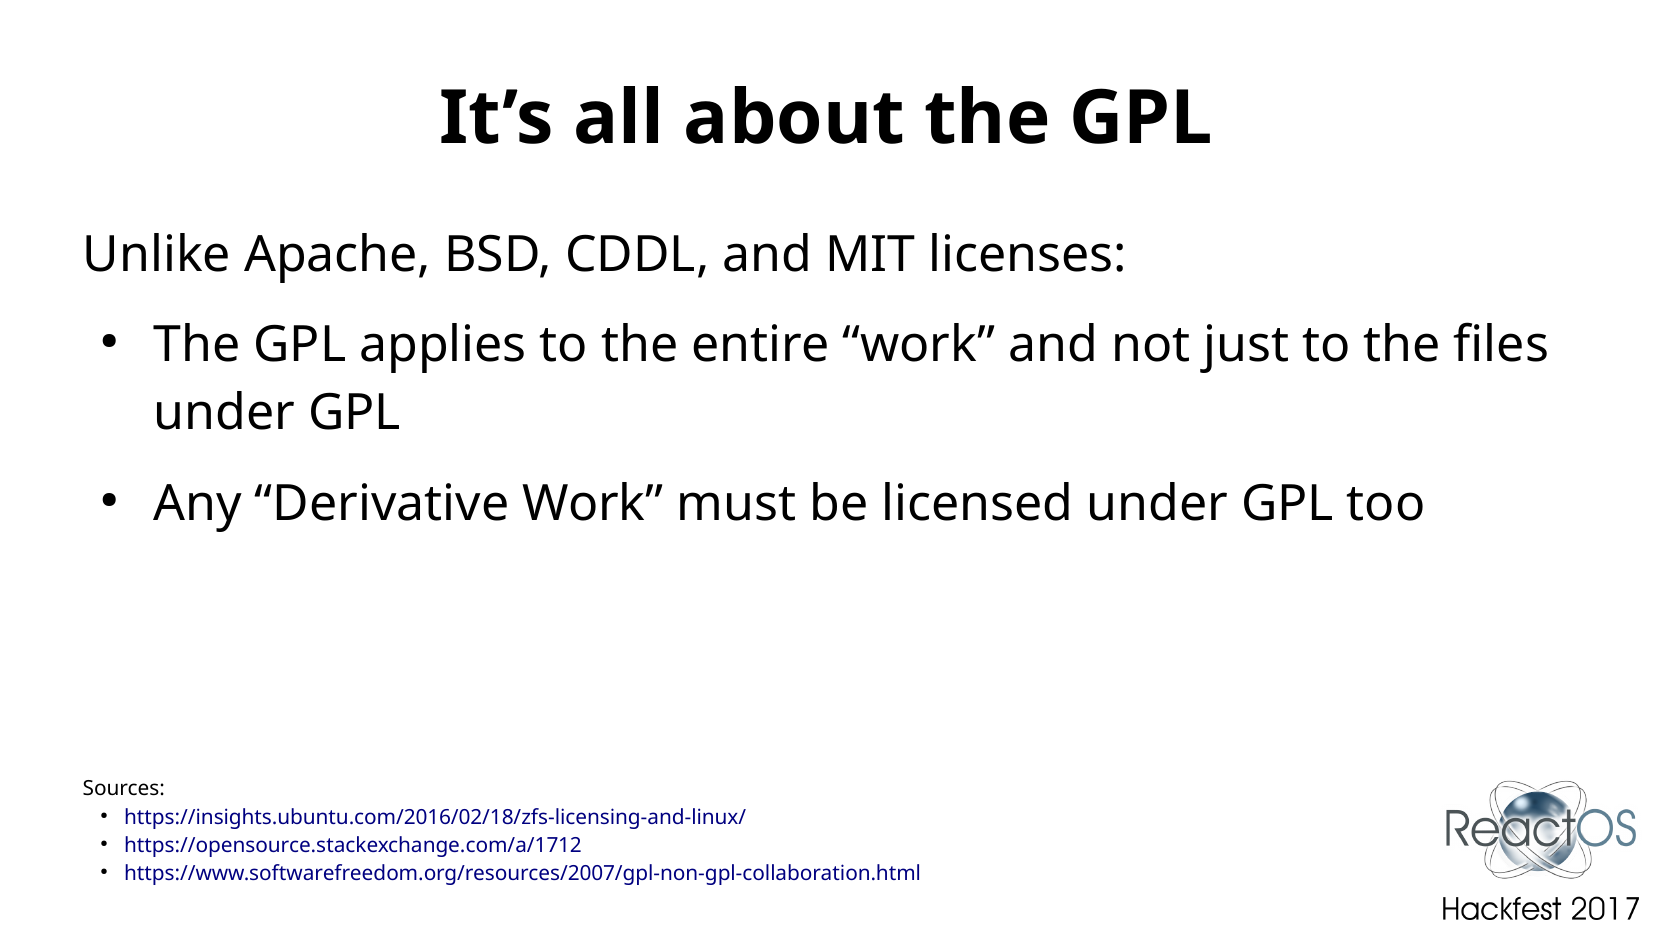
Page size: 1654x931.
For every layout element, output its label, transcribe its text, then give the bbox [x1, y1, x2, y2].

list Sources: https://insights.ubuntu.com/2016/02/18/zfs-licensing-and-linux/ https://opensource.stackexchange.com/a/1712 https://www.softwarefreedom.org/resources/2007/gpl-non-gpl-collaboration.html [82, 773, 1418, 922]
picture [1440, 779, 1642, 920]
title It’s all about the GPL [82, 37, 1571, 193]
list Unlike Apache, BSD, CDDL, and MIT licenses: The GPL applies to the entire “work” and not just to the files under GPL Any “Derivative Work” must be licensed under GPL too [82, 217, 1571, 758]
